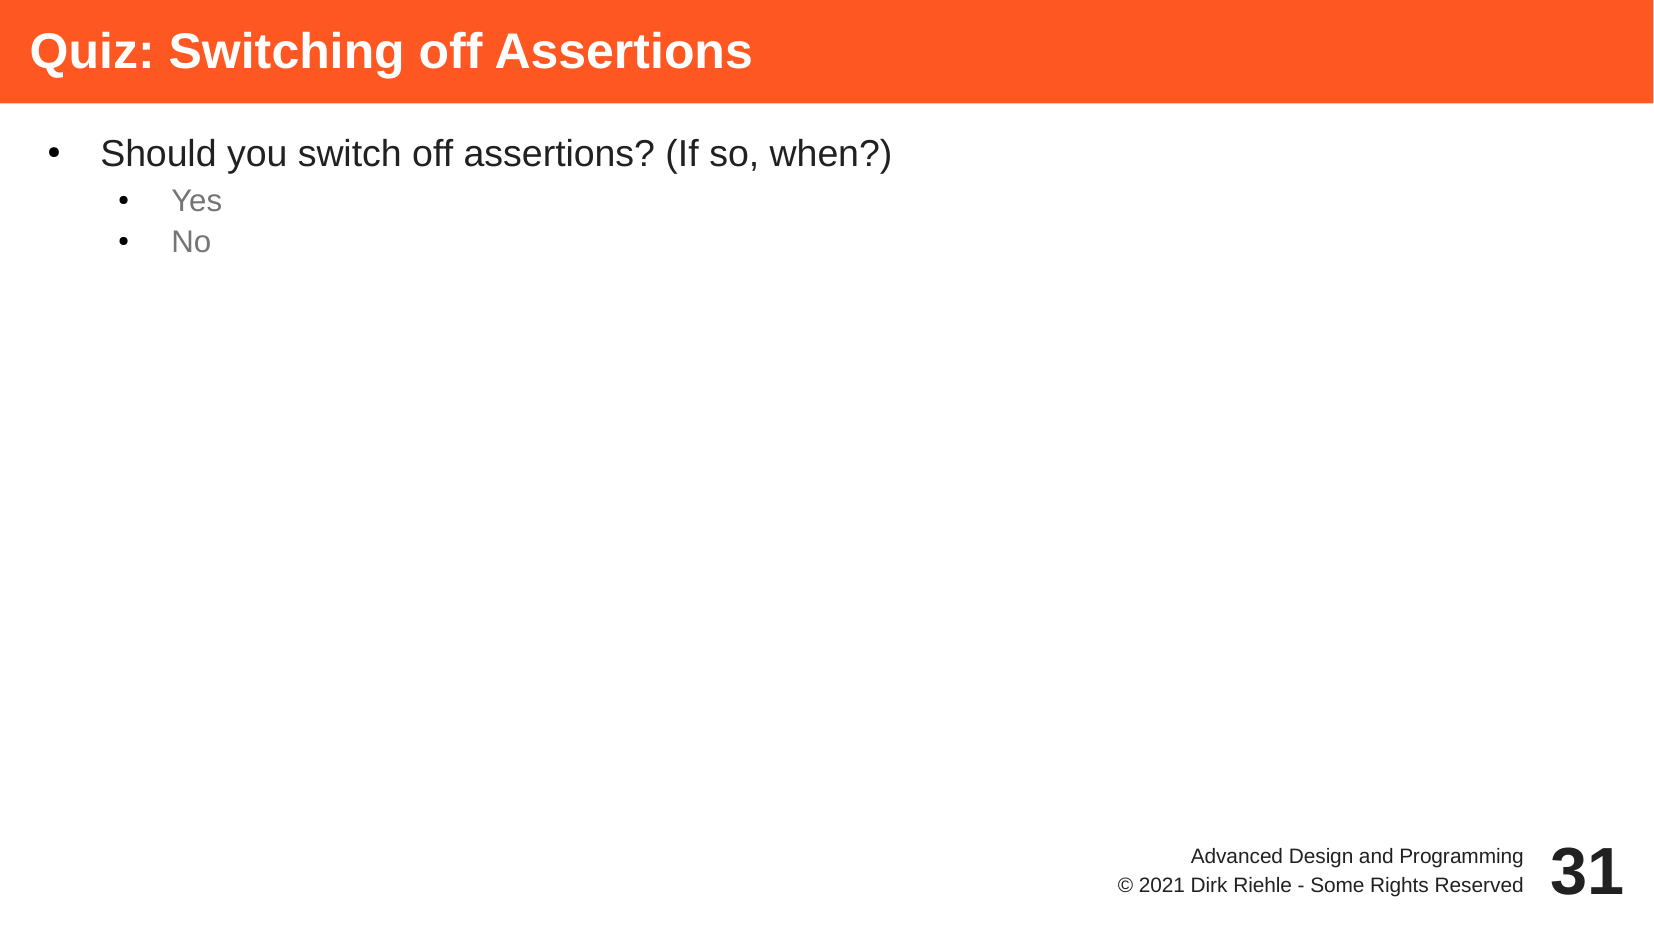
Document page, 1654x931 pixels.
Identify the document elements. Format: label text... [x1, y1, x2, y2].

list Should you switch off assertions? (If so, when?) Yes No [29, 132, 1625, 813]
title Quiz: Switching off Assertions [0, 0, 1654, 104]
